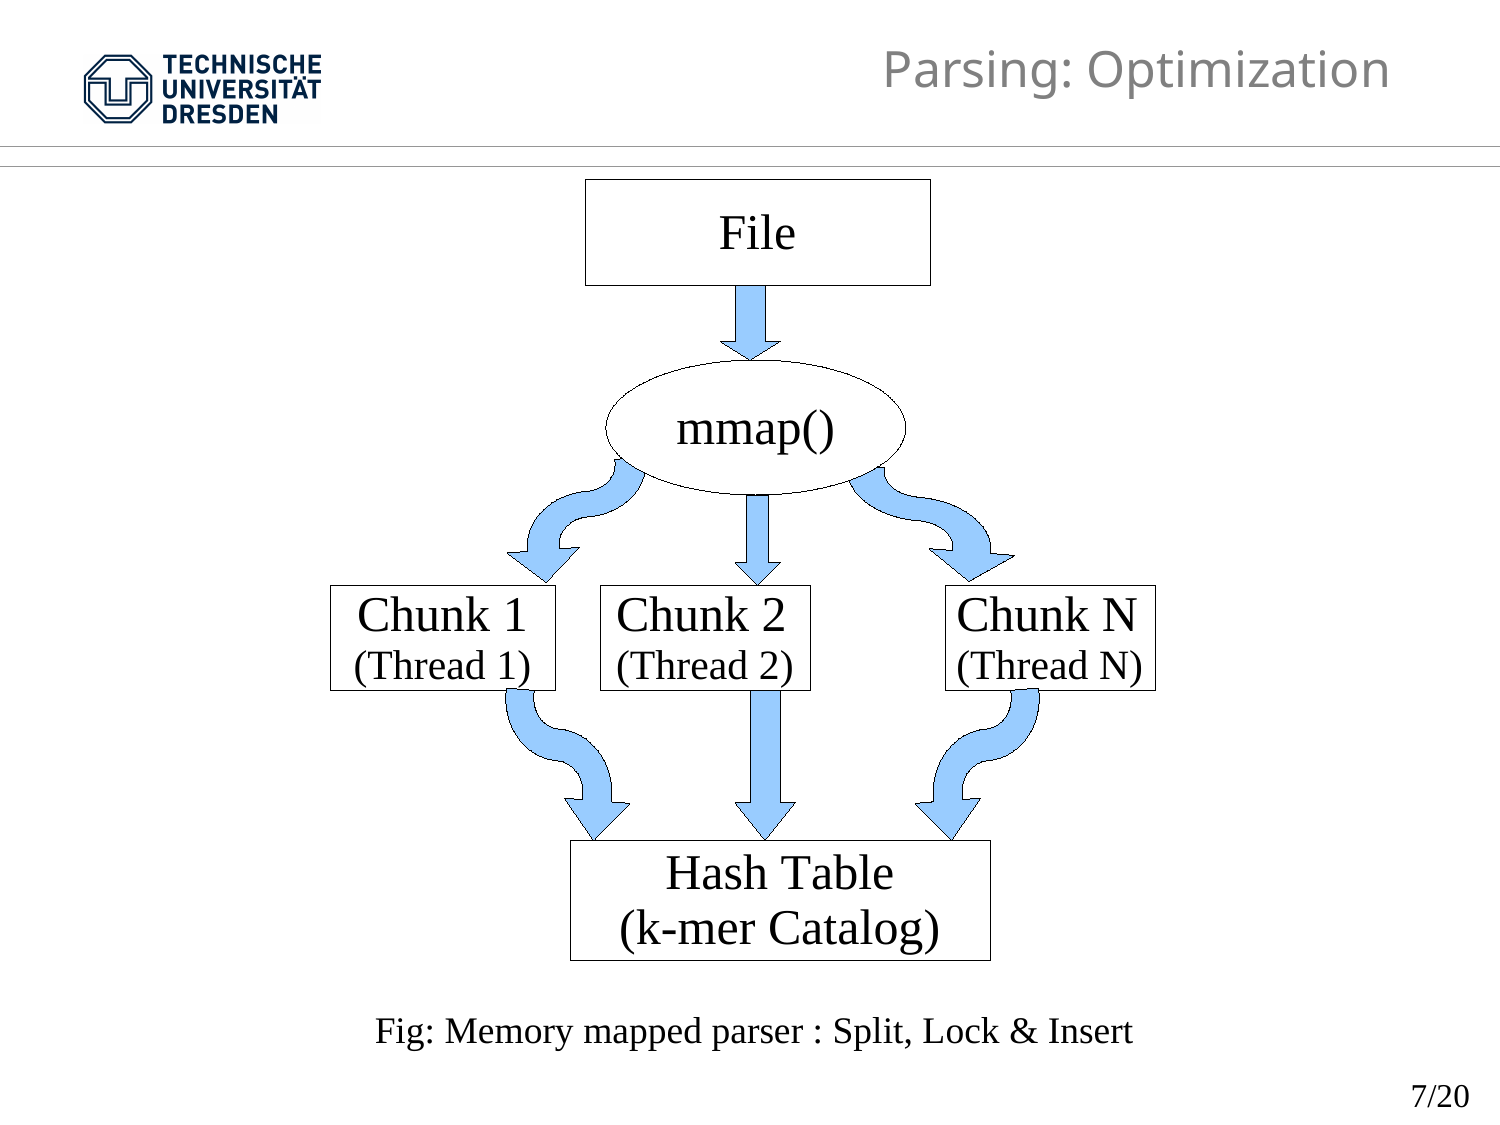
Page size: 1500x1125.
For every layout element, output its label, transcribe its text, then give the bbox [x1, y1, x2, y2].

text_box Chunk N (Thread N) [945, 585, 1156, 691]
text_box [720, 285, 781, 361]
text_box mmap() [605, 360, 906, 496]
title Parsing: Optimization [620, 0, 1392, 136]
text_box [915, 688, 1040, 841]
text_box [505, 688, 630, 841]
text_box [735, 690, 796, 841]
text_box File [585, 179, 931, 286]
picture [83, 54, 321, 124]
text_box [849, 467, 1015, 582]
text_box Hash Table (k-mer Catalog) [570, 840, 991, 961]
text_box [507, 458, 645, 583]
text_box Fig: Memory mapped parser : Split, Lock & Insert [360, 1002, 1276, 1111]
text_box Chunk 1 (Thread 1) [330, 585, 556, 691]
text_box [735, 495, 781, 586]
text_box Chunk 2 (Thread 2) [600, 585, 811, 691]
